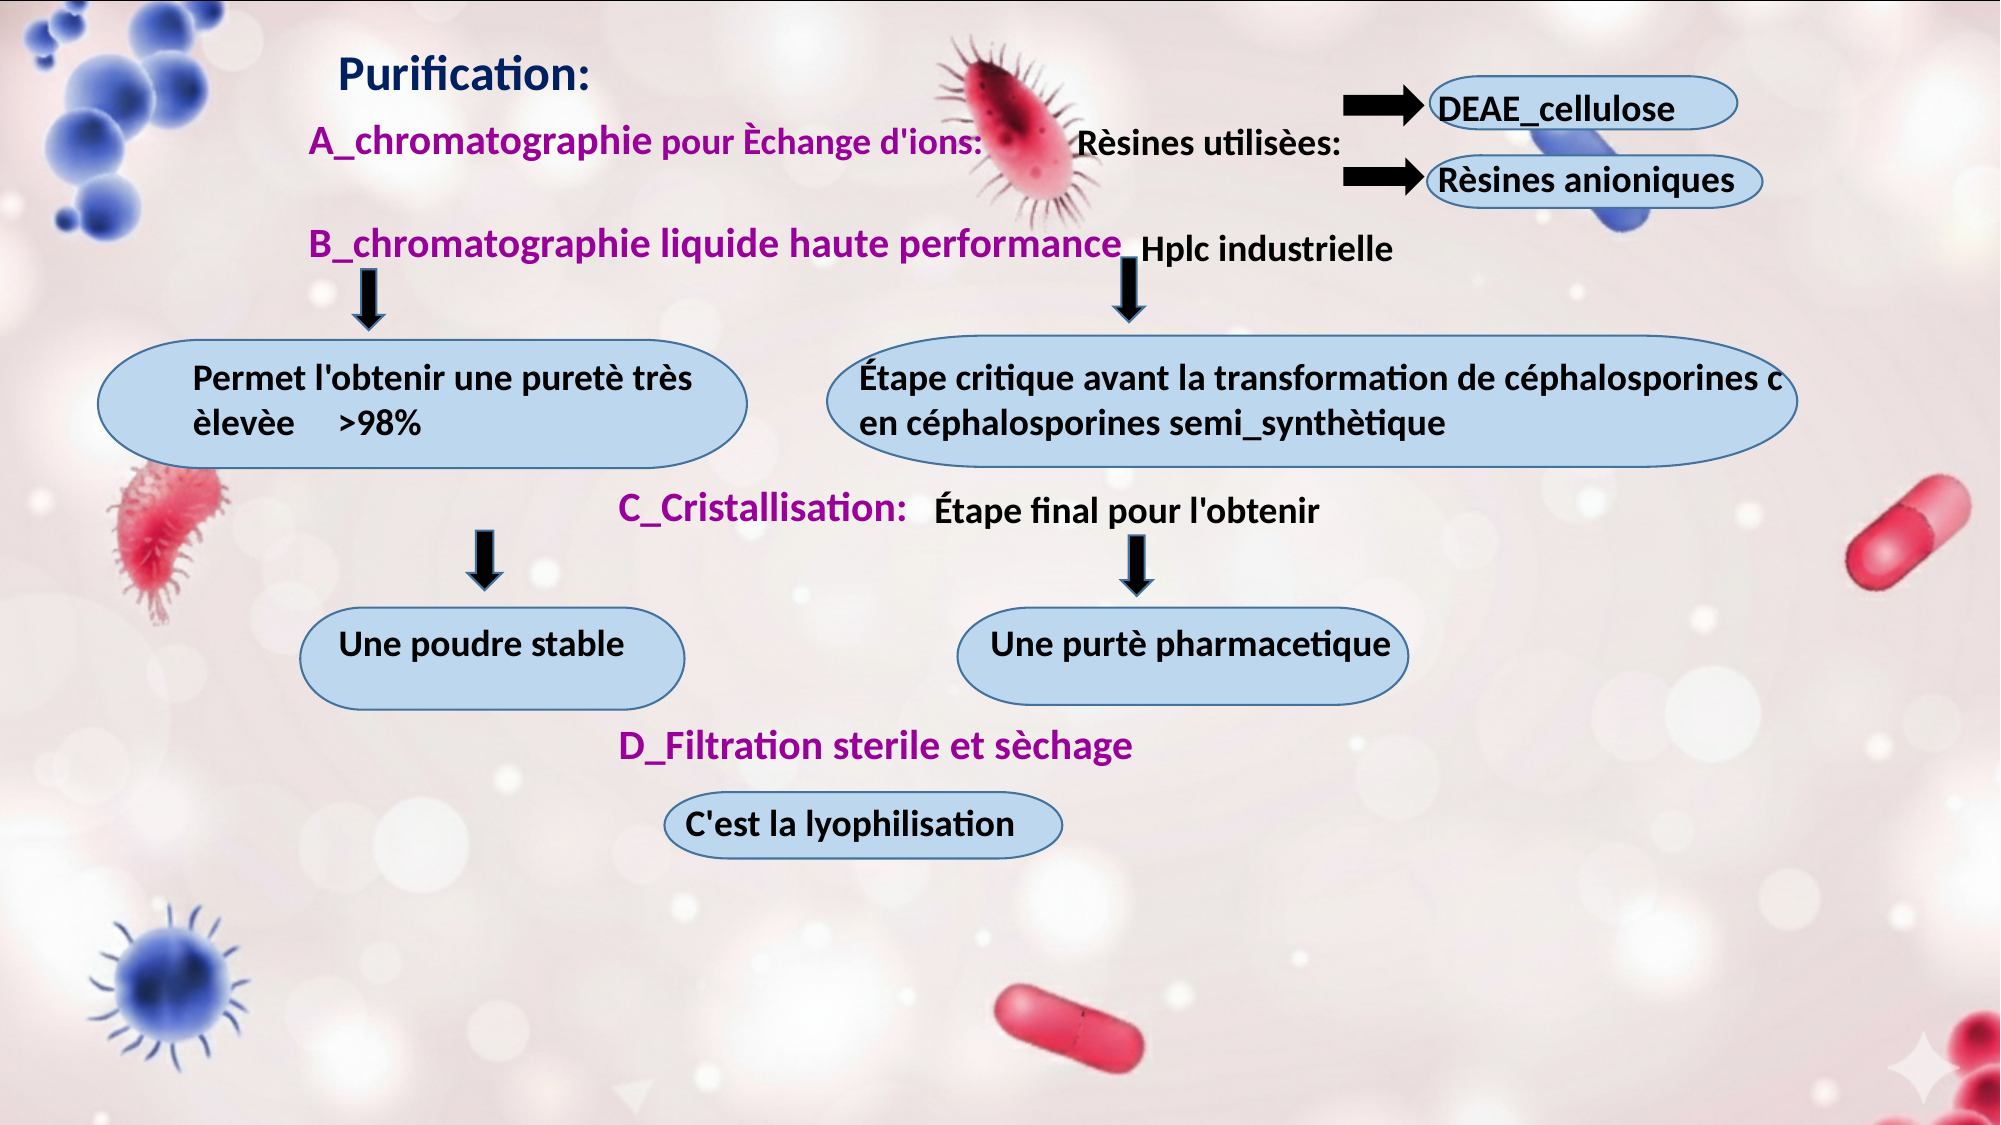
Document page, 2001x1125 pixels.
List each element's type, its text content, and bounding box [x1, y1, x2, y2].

text_box [1344, 159, 1423, 194]
text_box [1120, 535, 1153, 596]
text_box Permet l'obtenir une puretè très èlevèe >98% [178, 345, 807, 451]
text_box [690, 796, 1063, 859]
text_box B_chromatographie liquide haute performance [293, 207, 1138, 273]
text_box [97, 339, 714, 469]
text_box [827, 371, 844, 431]
text_box [881, 451, 1743, 467]
text_box C'est la lyophilisation [670, 791, 1031, 852]
text_box [1751, 165, 1763, 198]
text_box A_chromatographie pour Èchange d'ions: [293, 105, 999, 171]
text_box [300, 607, 685, 710]
text_box Rèsines utilisèes: [1062, 110, 1357, 171]
text_box [1003, 607, 1363, 611]
text_box Étape final pour l'obtenir [919, 478, 1336, 539]
text_box [957, 624, 1405, 705]
picture [0, 0, 2000, 1125]
text_box [467, 530, 502, 591]
text_box D_Filtration sterile et sèchage [603, 710, 1149, 776]
text_box Une purtè pharmacetique [975, 611, 1407, 672]
text_box C_Cristallisation: [603, 472, 923, 538]
text_box Rèsines anioniques [1423, 147, 1751, 208]
text_box DEAE_cellulose [1423, 76, 2000, 137]
text_box Purification: [323, 32, 627, 105]
text_box Une poudre stable [323, 611, 641, 672]
text_box [664, 811, 670, 839]
text_box [1344, 86, 1423, 124]
text_box [903, 335, 1722, 345]
text_box Hplc industrielle [1126, 216, 1409, 277]
text_box [1113, 257, 1145, 323]
text_box [353, 269, 385, 331]
text_box Étape critique avant la transformation de céphalosporines c en céphalosporines semi_synthètique [844, 345, 1845, 451]
